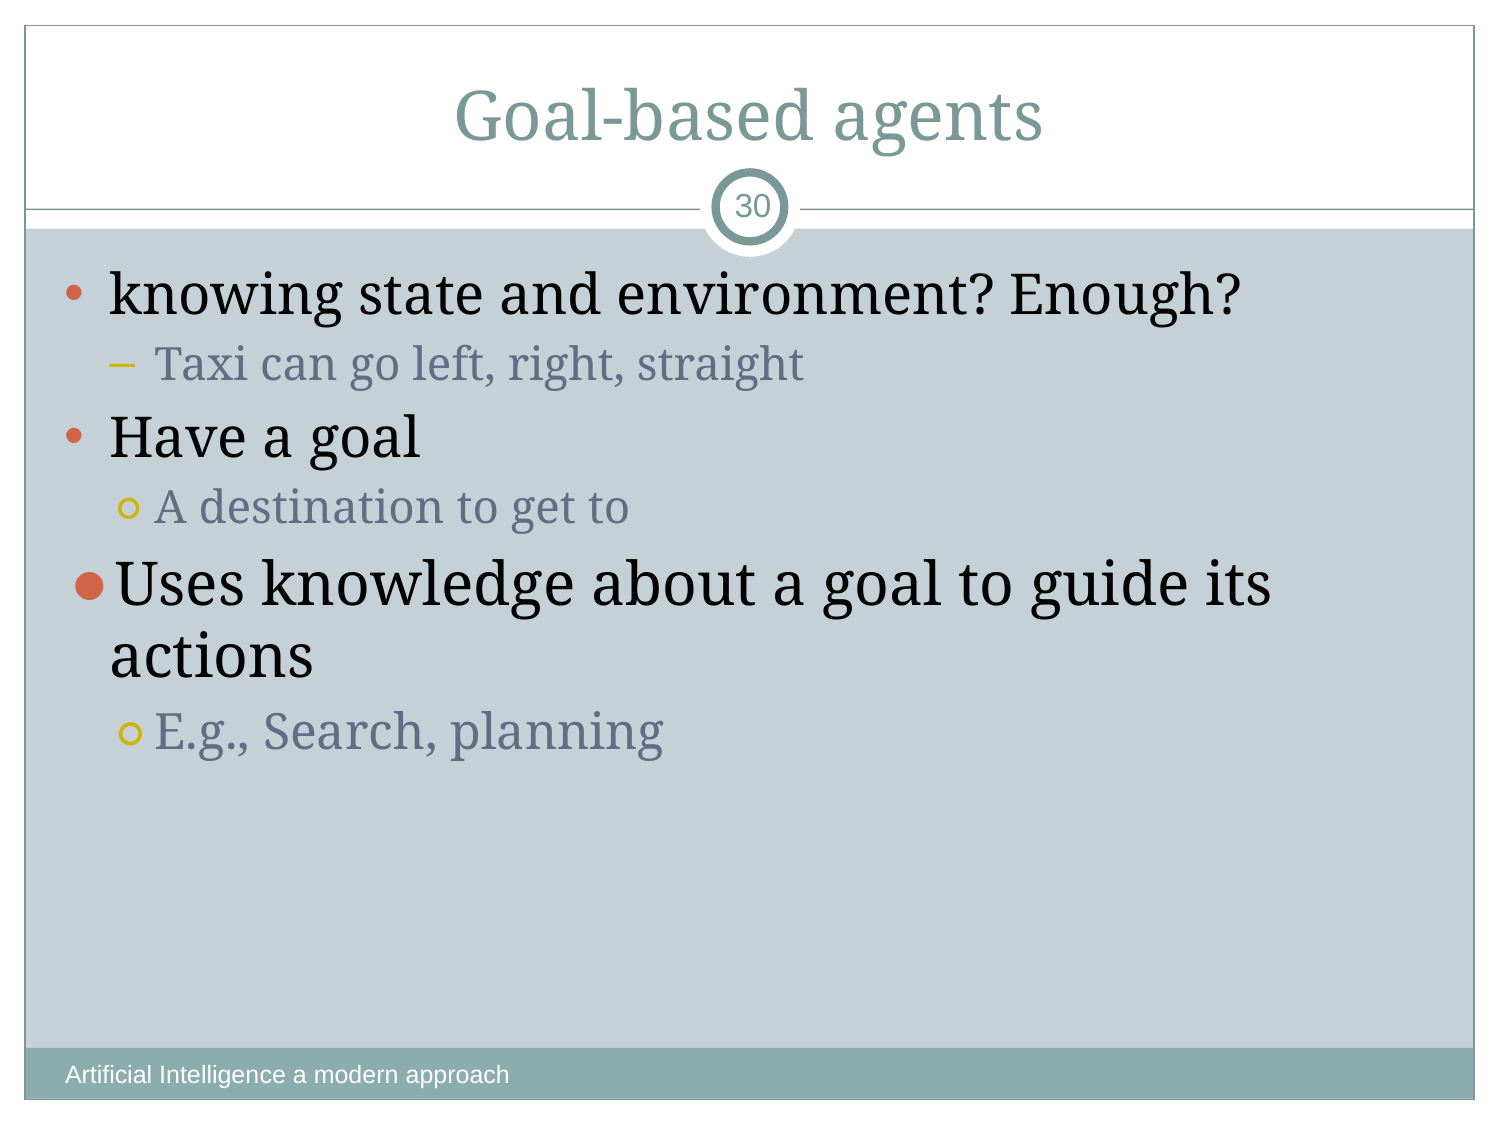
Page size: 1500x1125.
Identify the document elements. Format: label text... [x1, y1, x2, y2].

title Goal-based agents [49, 37, 1450, 162]
text_box <number> [715, 168, 791, 241]
list knowing state and environment? Enough? Taxi can go left, right, straight Have a goal A destination to get to Uses knowledge about a goal to guide its actions E.g., Search, planning [49, 250, 1445, 1001]
text_box Artificial Intelligence a modern approach [49, 1051, 638, 1112]
